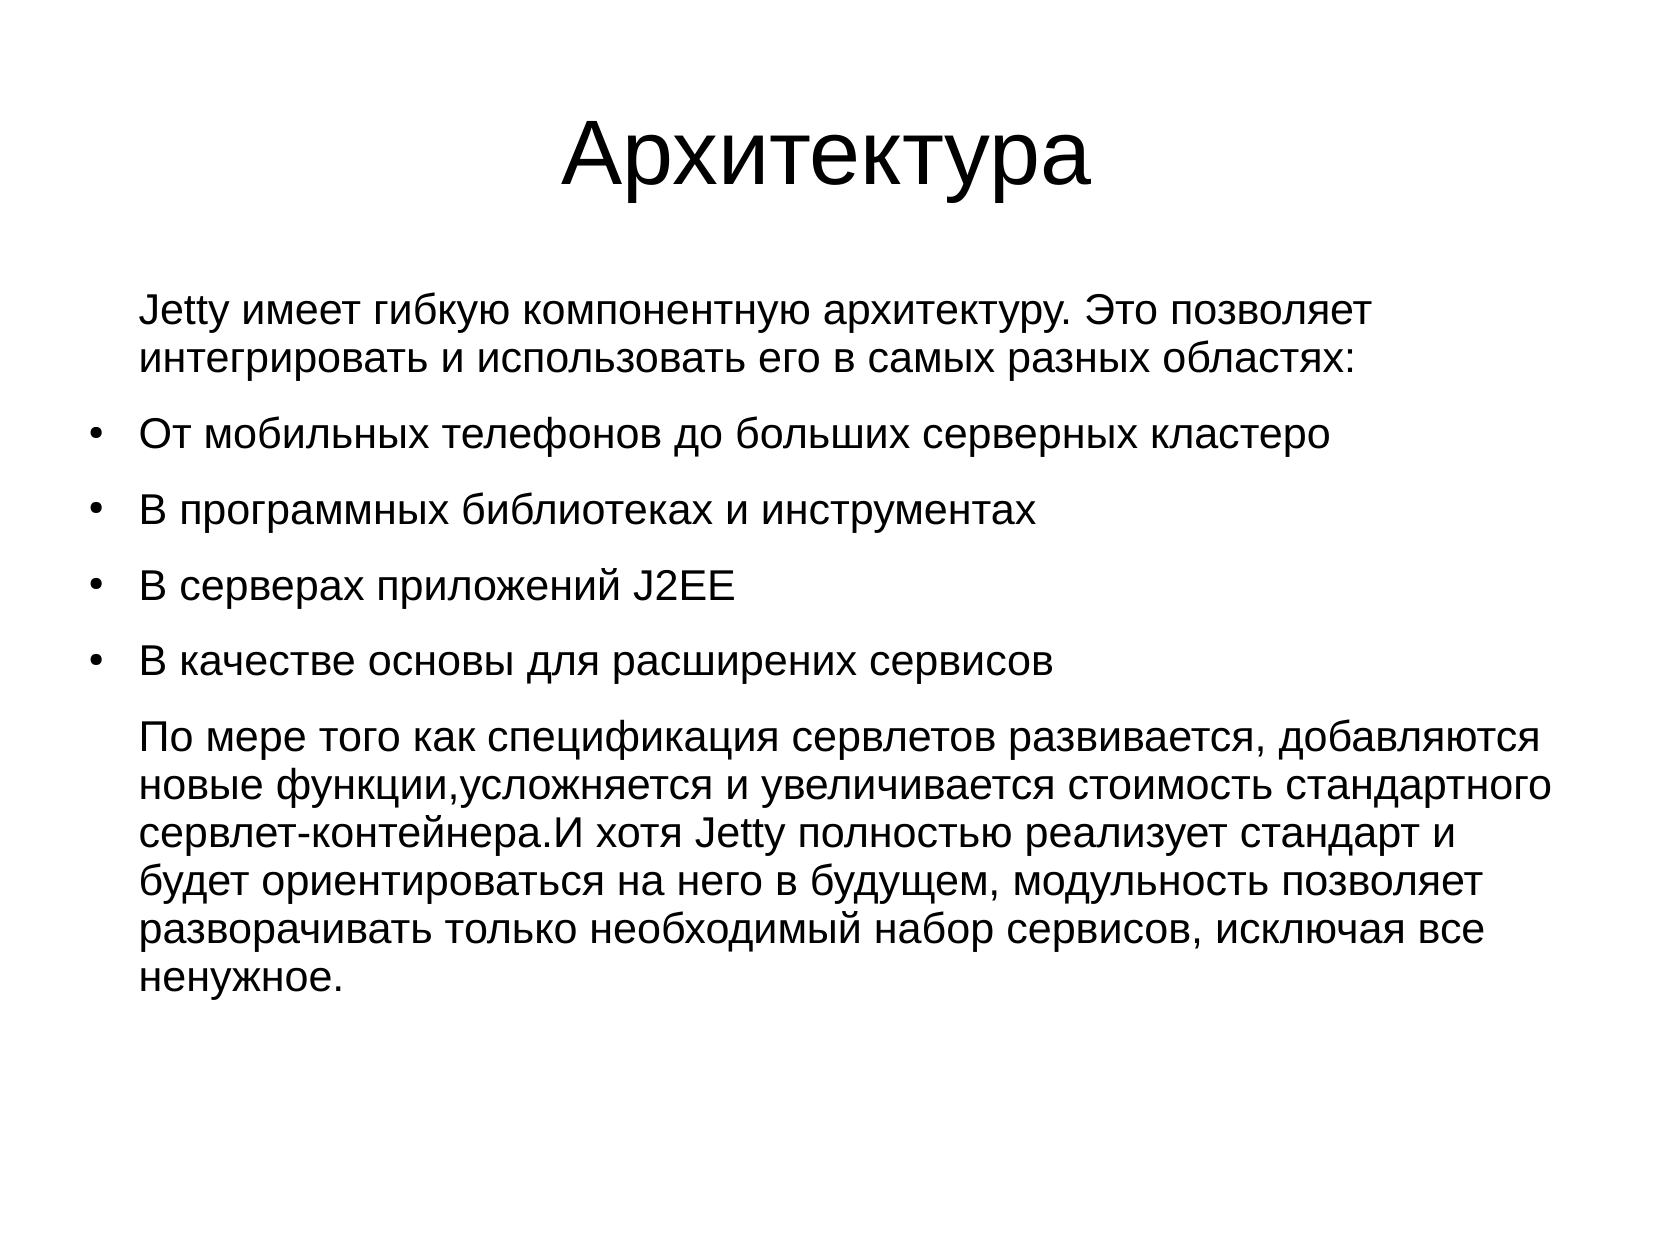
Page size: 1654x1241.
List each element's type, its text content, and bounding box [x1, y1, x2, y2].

title Архитектура [82, 49, 1571, 257]
list Jetty имеет гибкую компонентную архитектуру. Это позволяет интегрировать и использовать его в самых разных областях: От мобильных телефонов до больших серверных кластеро В программных библиотеках и инструментах В серверах приложений J2EE В качестве основы для расширених сервисов По мере того как спецификация сервлетов развивается, добавляются новые функции,усложняется и увеличивается стоимость стандартного сервлет-контейнера.И хотя Jetty полностью реализует стандарт и будет ориентироваться на него в будущем, модульность позволяет разворачивать только необходимый набор сервисов, исключая все ненужное. [71, 285, 1561, 1006]
